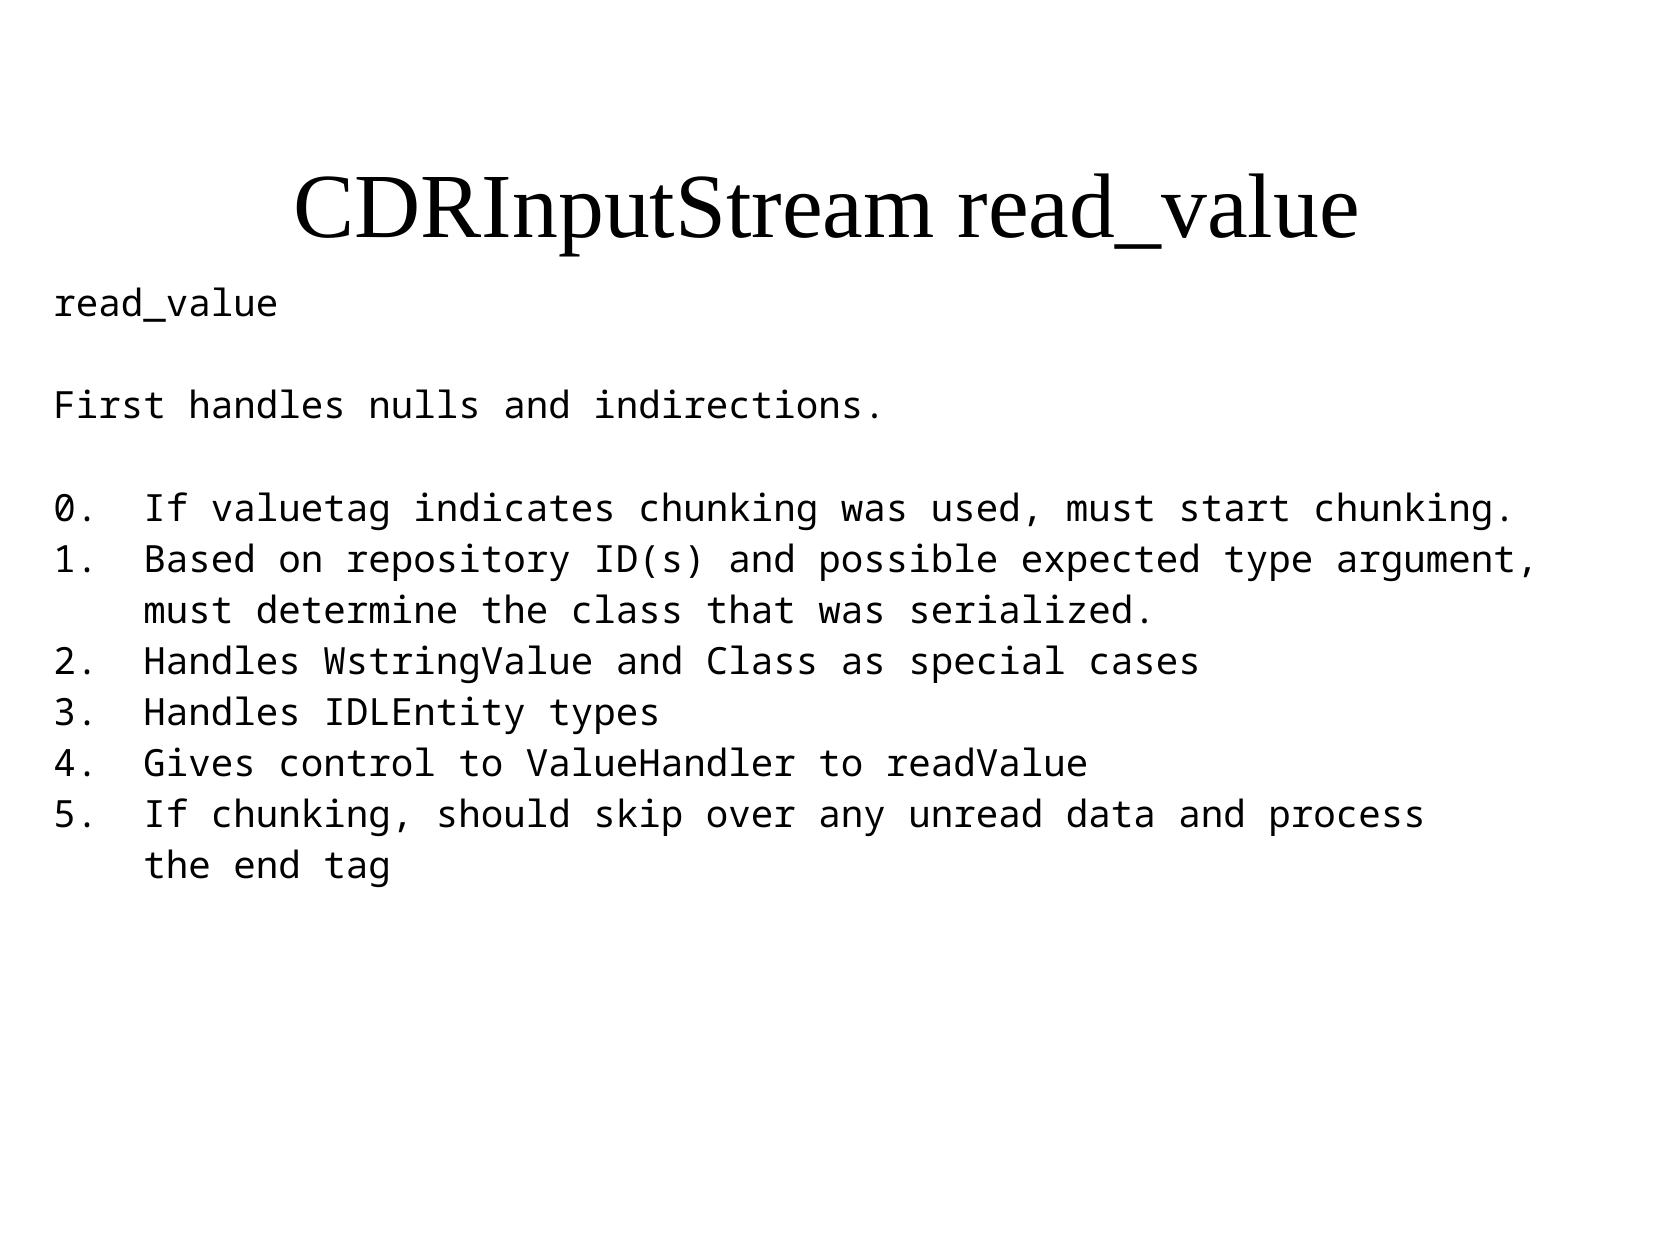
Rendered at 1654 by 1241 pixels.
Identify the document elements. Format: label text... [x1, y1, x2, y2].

text_box read_value First handles nulls and indirections. 0. If valuetag indicates chunking was used, must start chunking. 1. Based on repository ID(s) and possible expected type argument, must determine the class that was serialized. 2. Handles WstringValue and Class as special cases 3. Handles IDLEntity types 4. Gives control to ValueHandler to readValue 5. If chunking, should skip over any unread data and process the end tag [53, 276, 1600, 811]
title CDRInputStream read_value [121, 102, 1534, 276]
